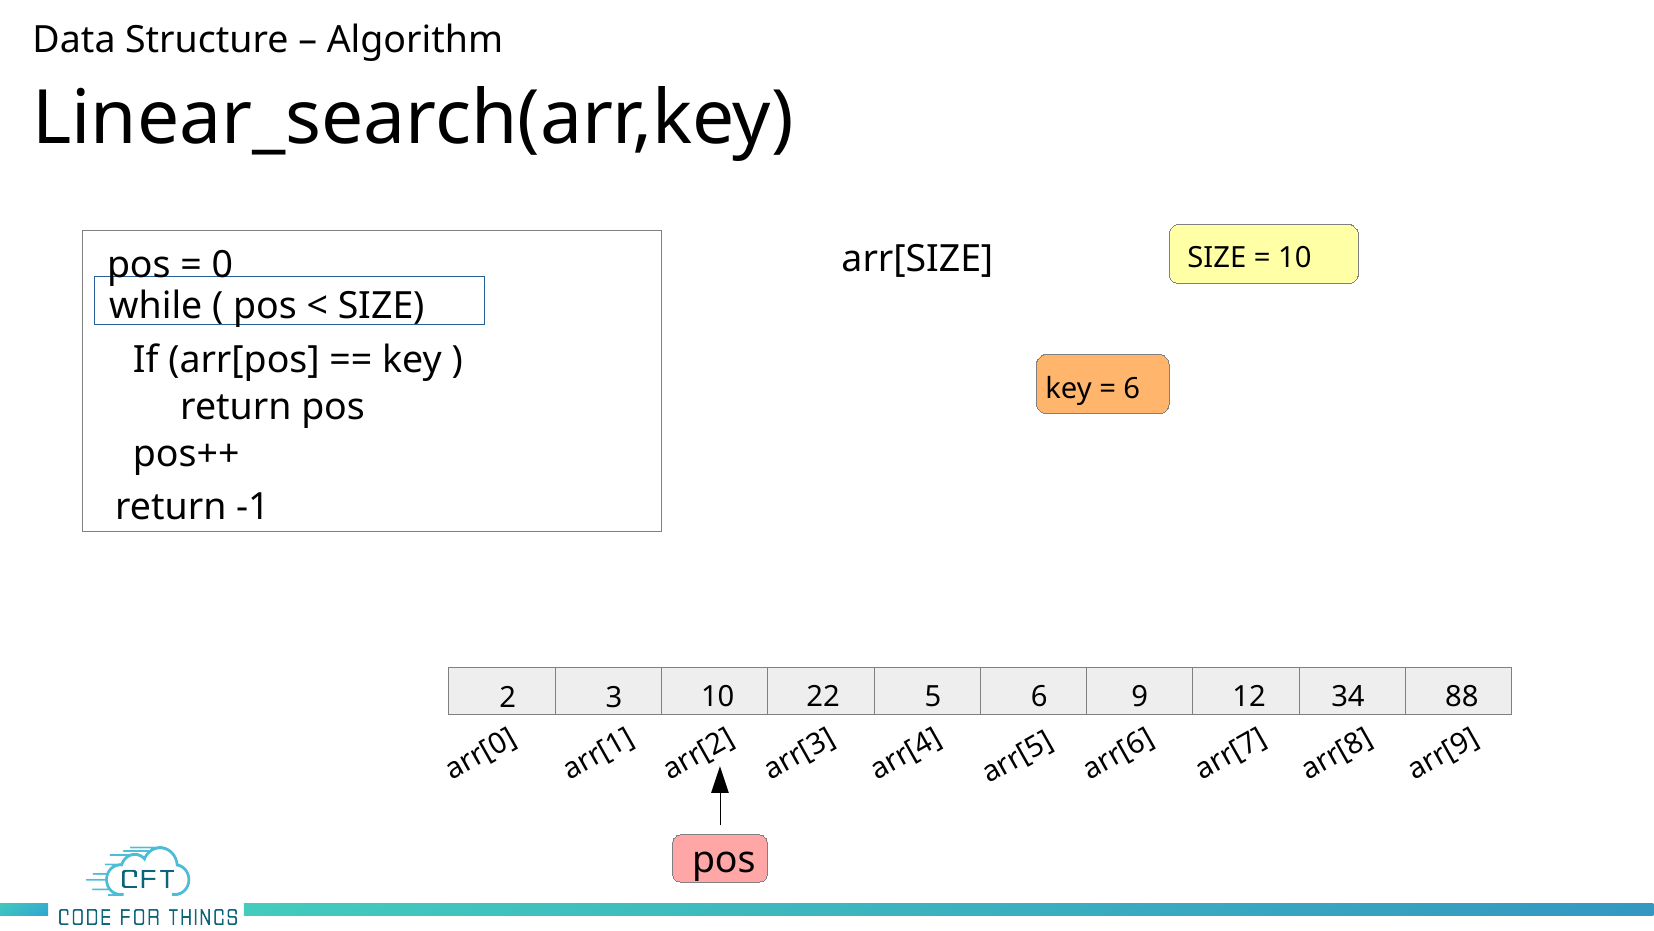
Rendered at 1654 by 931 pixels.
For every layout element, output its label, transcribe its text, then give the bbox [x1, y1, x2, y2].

text_box arr[SIZE] [826, 224, 1040, 291]
text_box arr[0] [419, 692, 561, 806]
text_box [448, 667, 686, 715]
text_box arr[5] [957, 694, 1099, 810]
text_box [1285, 667, 1316, 715]
text_box 12 [1217, 667, 1285, 717]
text_box 3 [590, 669, 640, 719]
picture [59, 846, 237, 925]
text_box [1384, 667, 1430, 715]
text_box [672, 835, 677, 882]
text_box arr[7] [1172, 696, 1312, 806]
text_box [1037, 354, 1169, 360]
text_box arr[2] [637, 697, 774, 806]
text_box [1065, 667, 1116, 715]
text_box [754, 667, 791, 715]
text_box arr[6] [1063, 690, 1199, 806]
text_box 22 [791, 667, 859, 717]
text_box [859, 667, 909, 715]
text_box return pos [165, 372, 414, 432]
text_box arr[9] [1382, 697, 1524, 806]
text_box return -1 [100, 472, 331, 532]
text_box [82, 289, 165, 532]
text_box [1039, 410, 1167, 414]
text_box [331, 230, 662, 532]
text_box pos = 0 [82, 230, 331, 289]
text_box arr[3] [738, 705, 880, 806]
text_box [958, 667, 1016, 715]
text_box arr[4] [848, 692, 987, 806]
text_box pos++ [118, 419, 349, 479]
text_box 2 [484, 669, 533, 719]
text_box [1165, 667, 1217, 715]
text_box 88 [1430, 667, 1498, 717]
text_box arr[1] [537, 690, 674, 806]
text_box key = 6 [1030, 360, 1176, 410]
text_box 6 [1016, 667, 1065, 717]
text_box 9 [1116, 667, 1165, 717]
text_box SIZE = 10 [1172, 228, 1353, 278]
text_box [1498, 667, 1512, 715]
text_box 34 [1316, 667, 1384, 717]
text_box 5 [909, 667, 958, 717]
text_box 10 [686, 667, 754, 717]
title Data Structure – Algorithm Linear_search(arr,key) [32, 12, 1184, 166]
text_box pos [677, 825, 774, 884]
text_box while ( pos < SIZE) [94, 271, 485, 331]
text_box If (arr[pos] == key ) [118, 324, 544, 384]
text_box arr[8] [1279, 690, 1414, 806]
text_box [1169, 224, 1359, 284]
